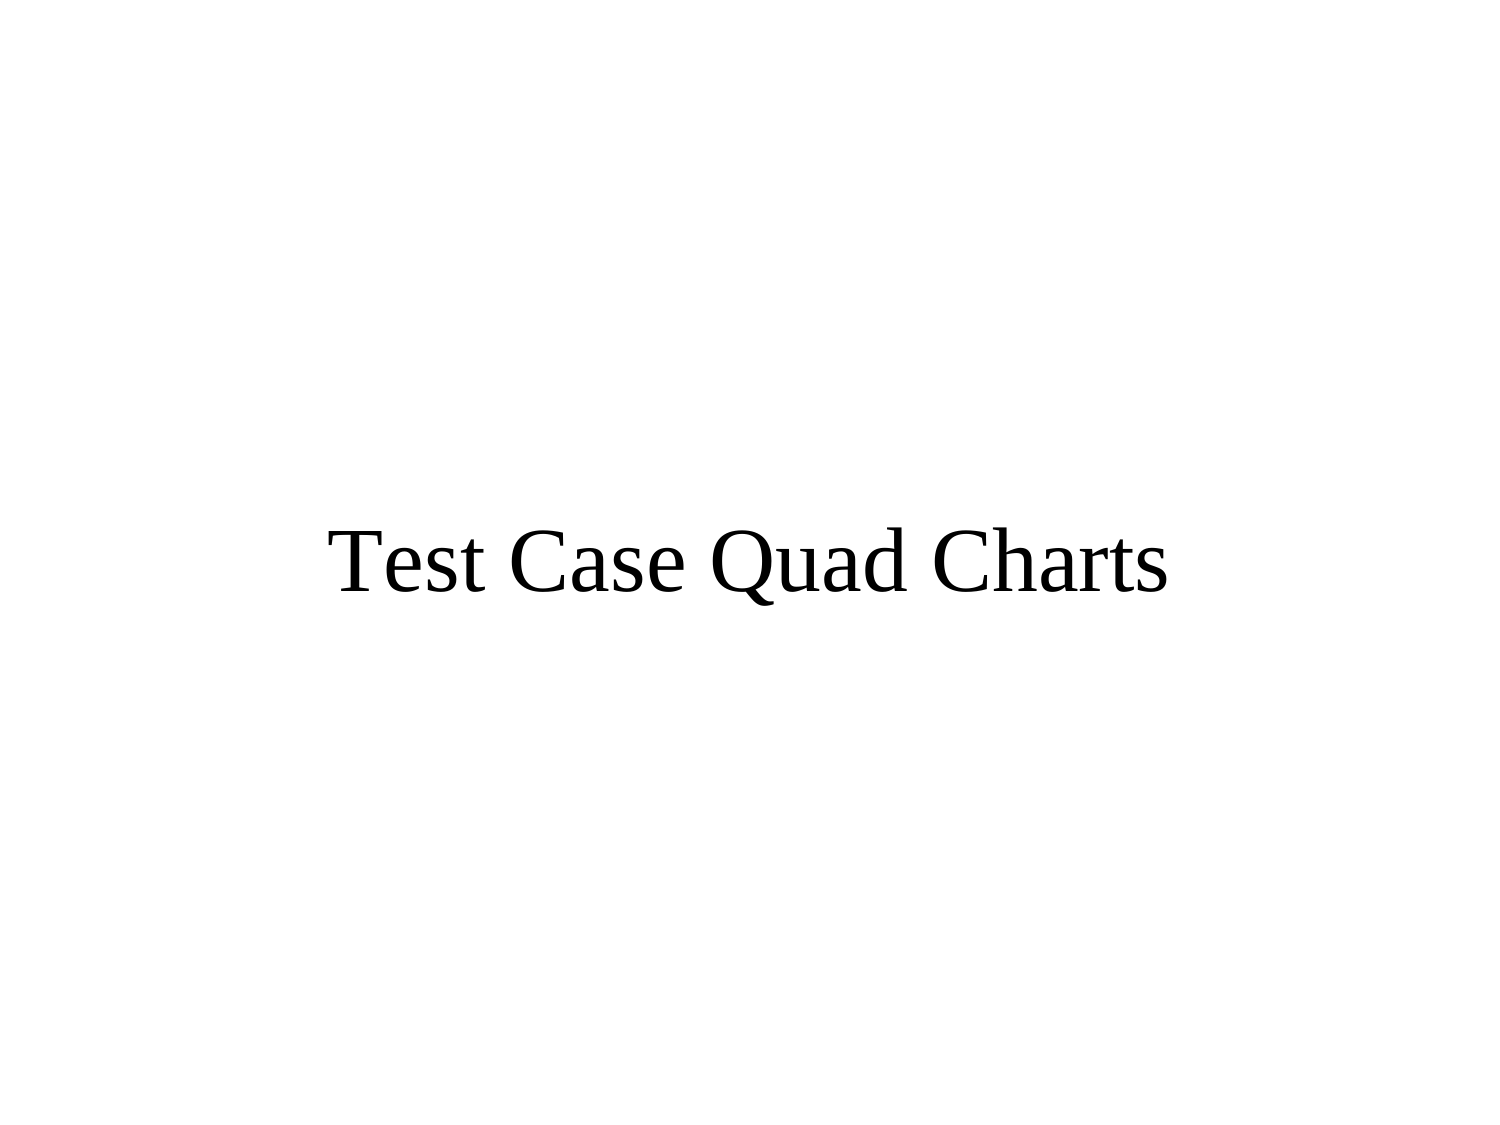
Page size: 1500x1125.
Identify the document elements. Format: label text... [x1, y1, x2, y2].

title Test Case Quad Charts [112, 467, 1388, 655]
